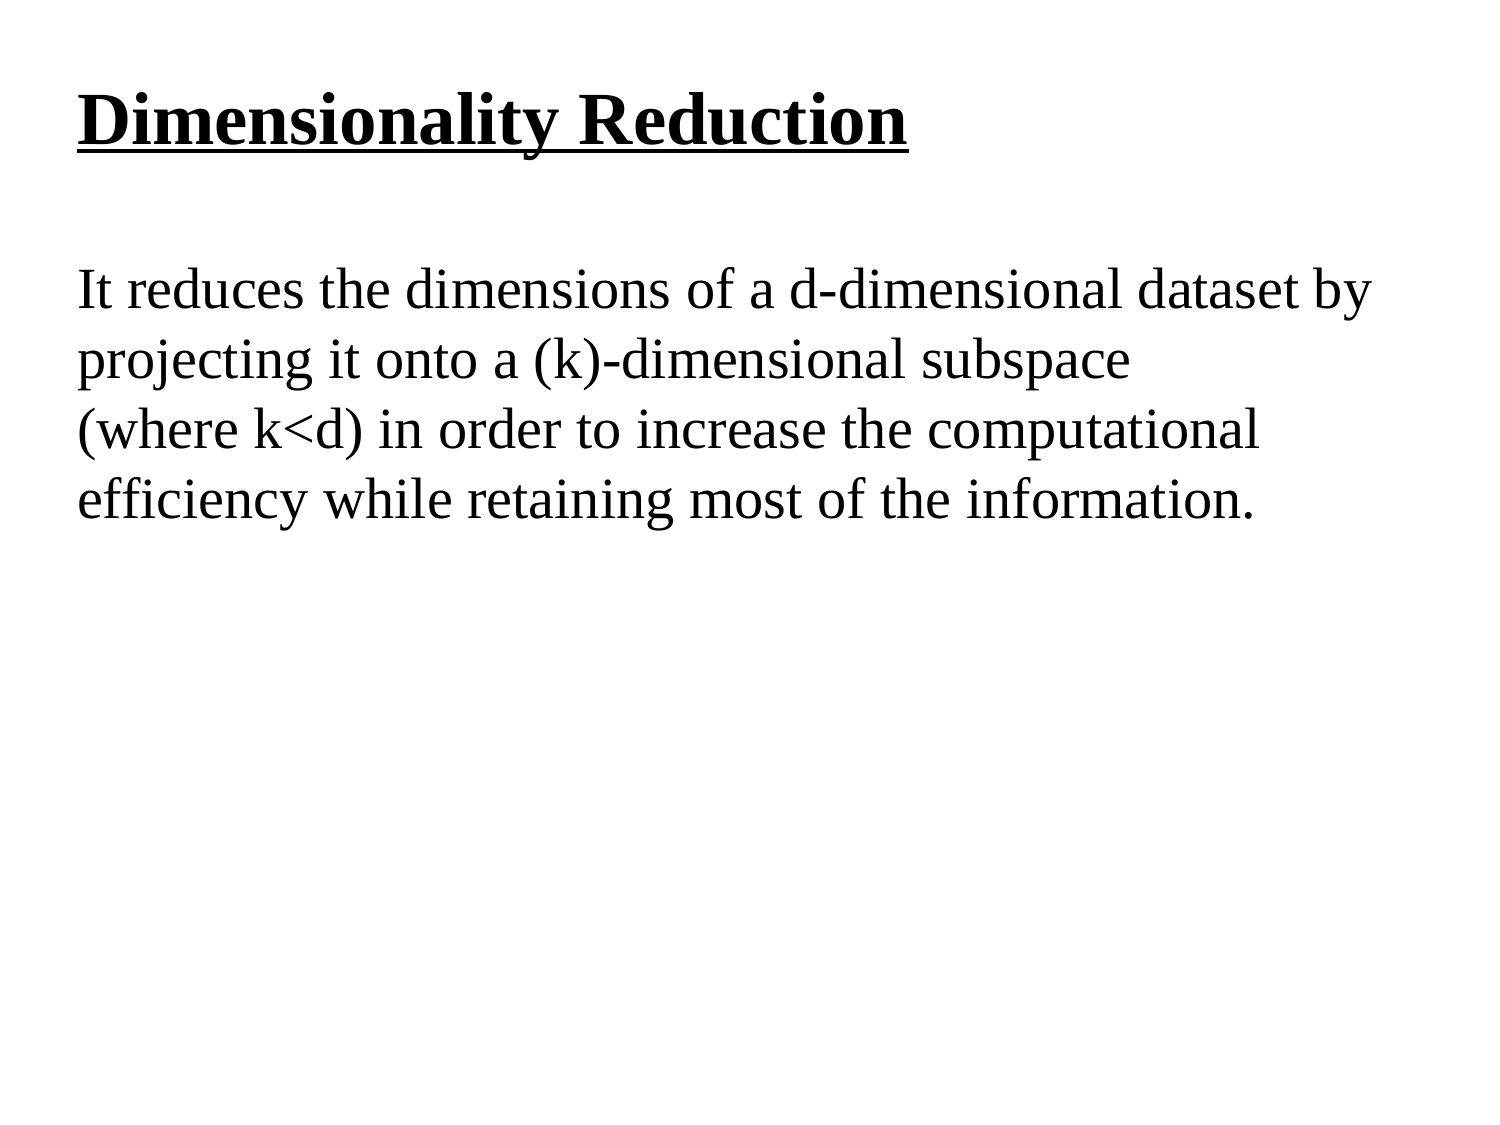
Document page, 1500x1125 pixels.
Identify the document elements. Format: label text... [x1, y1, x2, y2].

text_box Dimensionality Reduction It reduces the dimensions of a d-dimensional dataset by projecting it onto a (k)-dimensional subspace (where k<d) in order to increase the computational efficiency while retaining most of the information. [62, 62, 1413, 1043]
